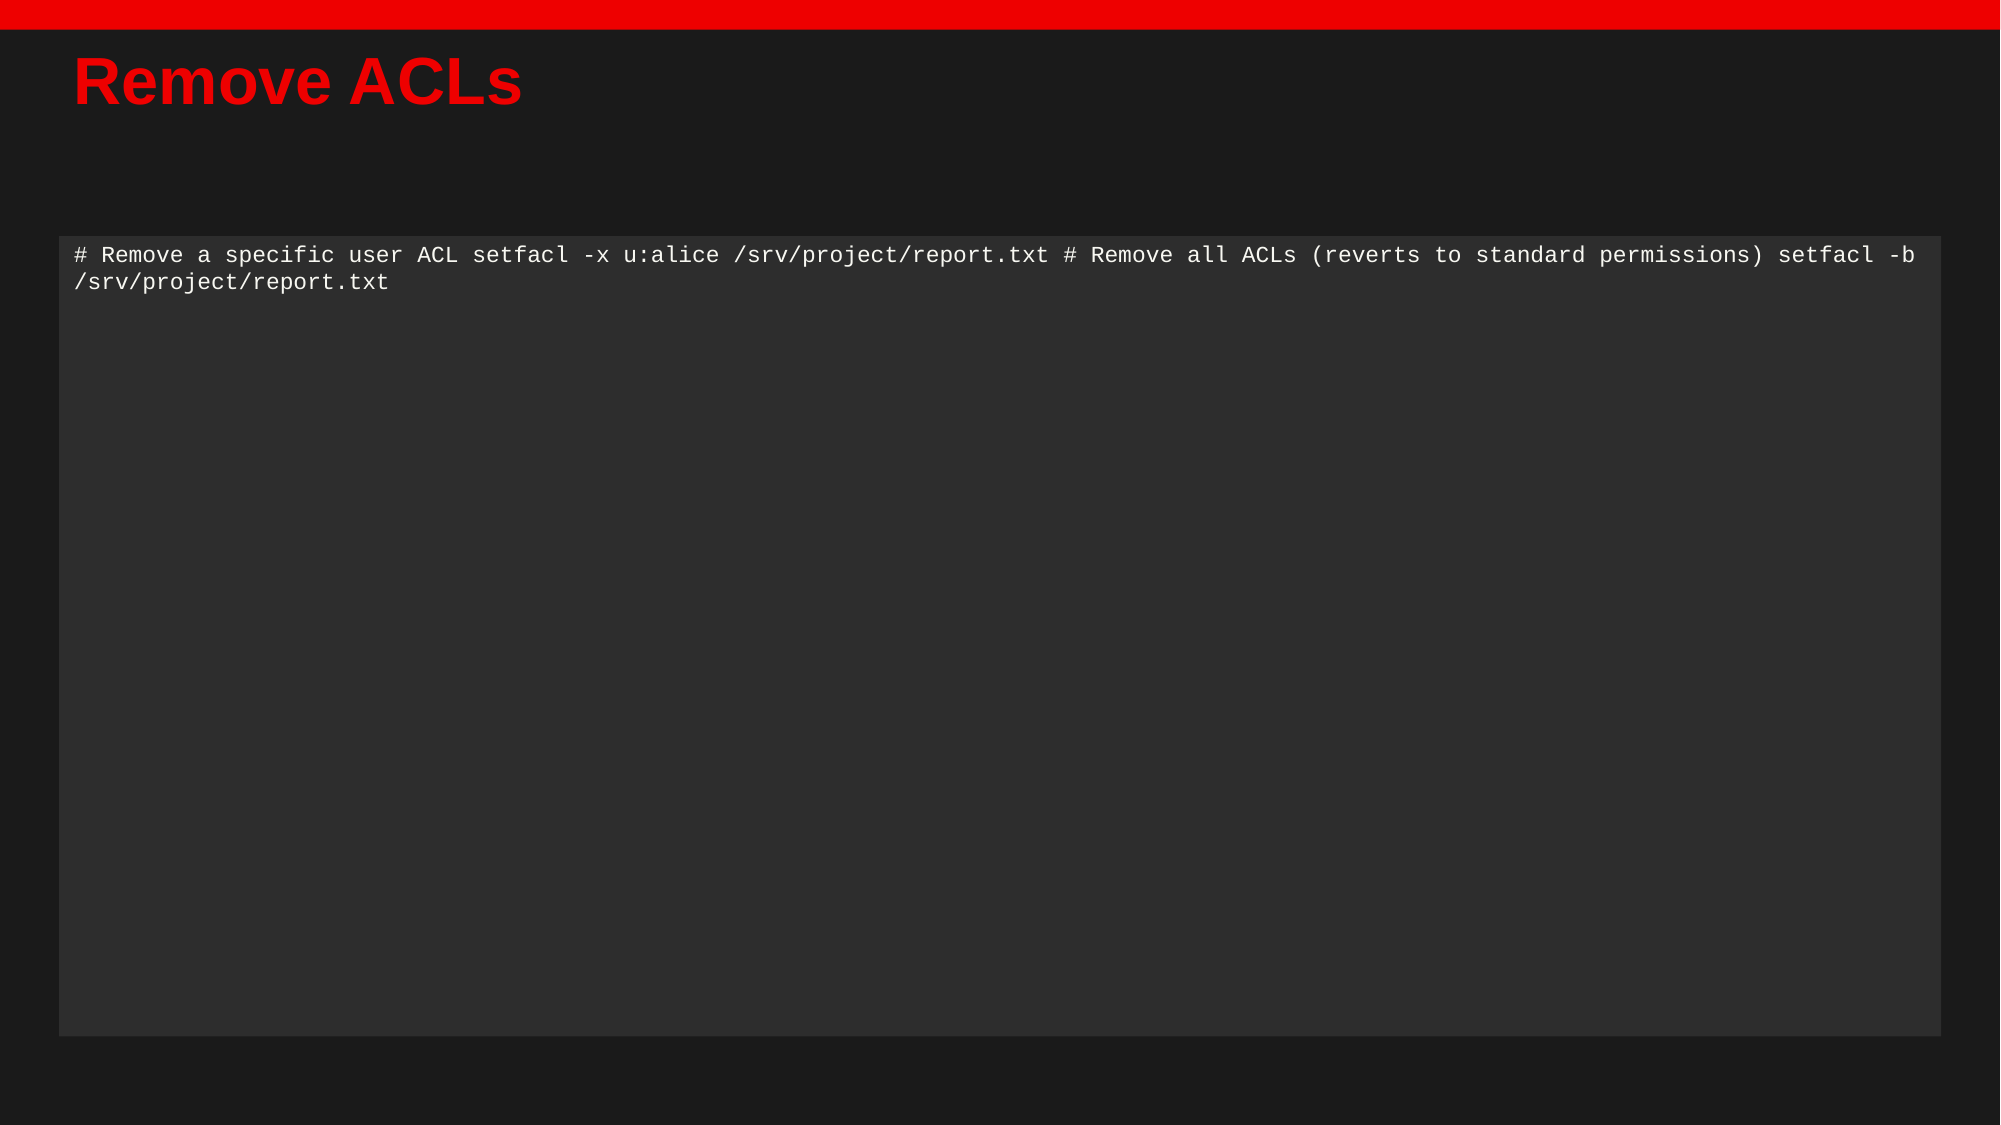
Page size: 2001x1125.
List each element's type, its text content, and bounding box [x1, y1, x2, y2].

text_box # Remove a specific user ACL setfacl -x u:alice /srv/project/report.txt # Remove all ACLs (reverts to standard permissions) setfacl -b /srv/project/report.txt [59, 236, 1942, 1037]
text_box Remove ACLs [59, 36, 1942, 208]
text_box [0, 0, 2001, 30]
